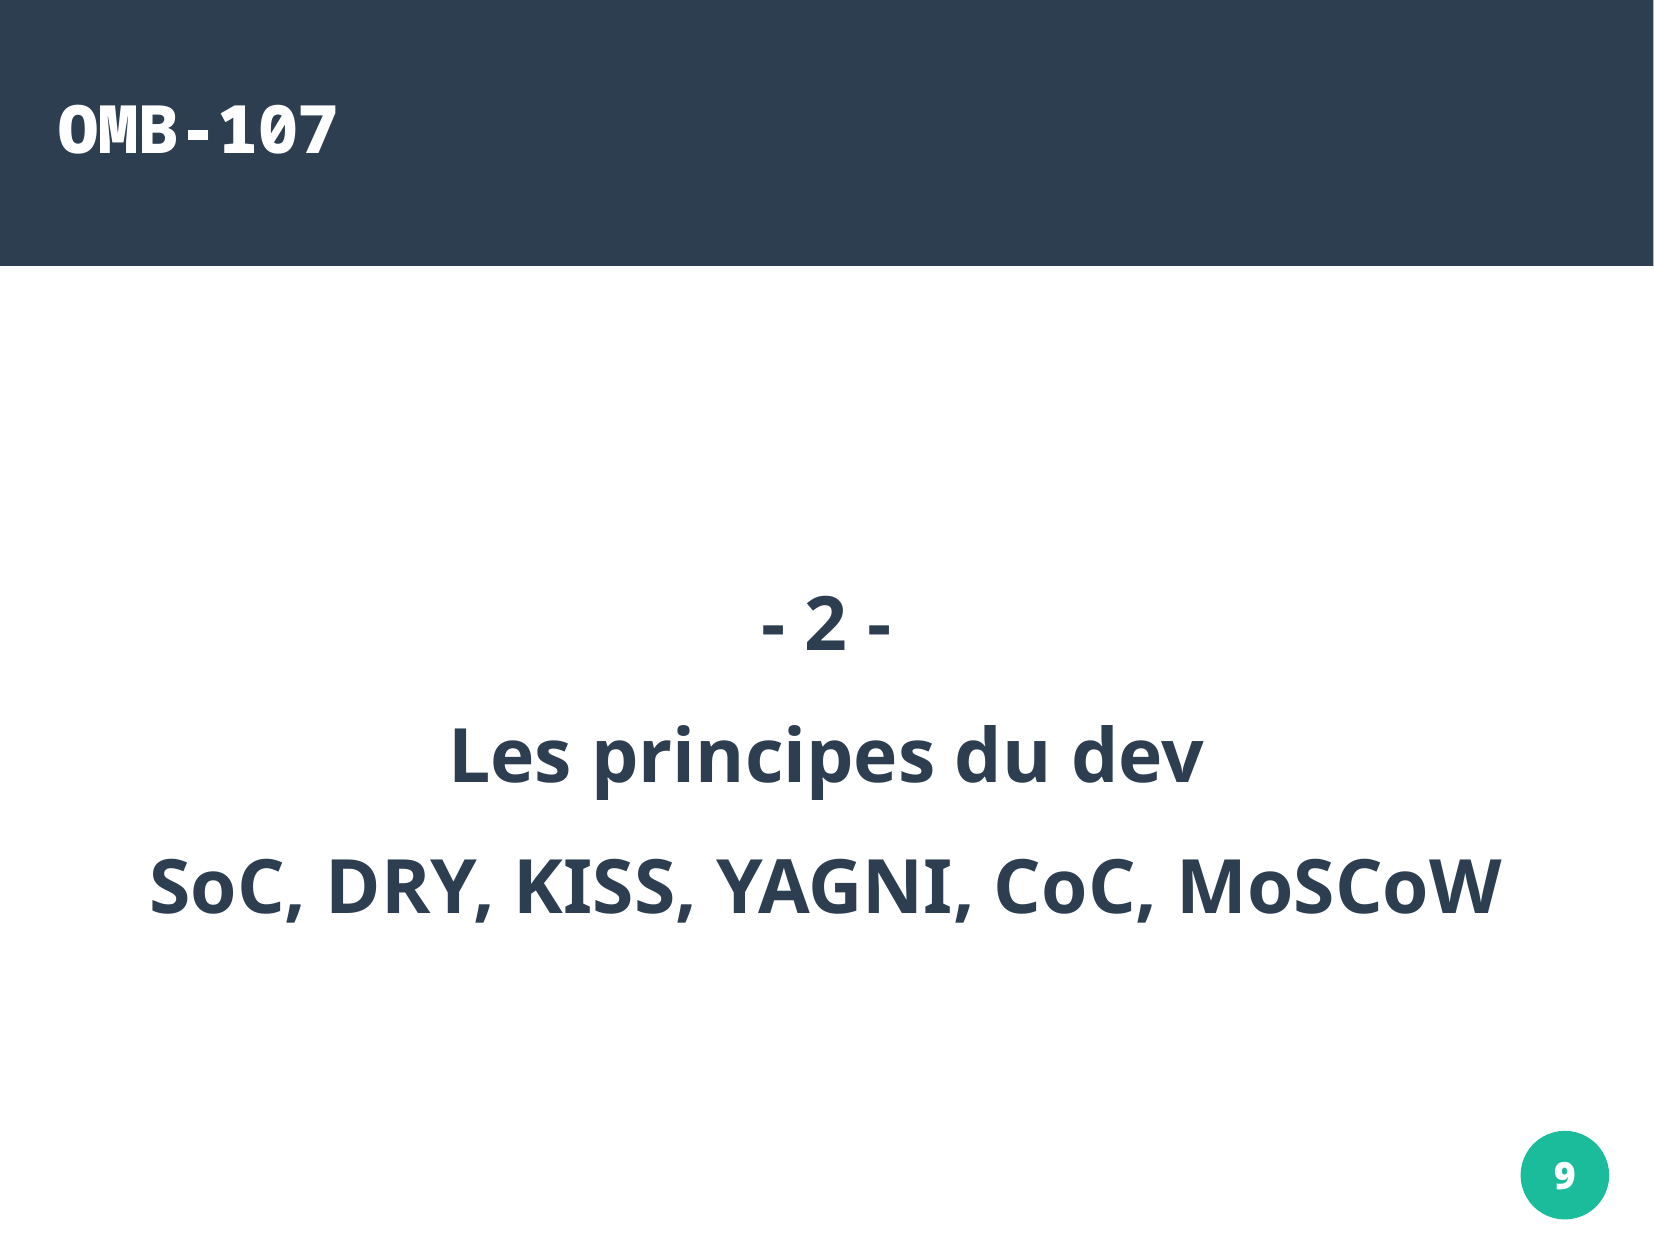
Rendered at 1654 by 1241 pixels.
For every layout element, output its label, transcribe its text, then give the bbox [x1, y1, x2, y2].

list - 2 - Les principes du dev SoC, DRY, KISS, YAGNI, CoC, MoSCoW [0, 265, 1653, 1241]
title OMB-107 [58, 49, 1595, 207]
